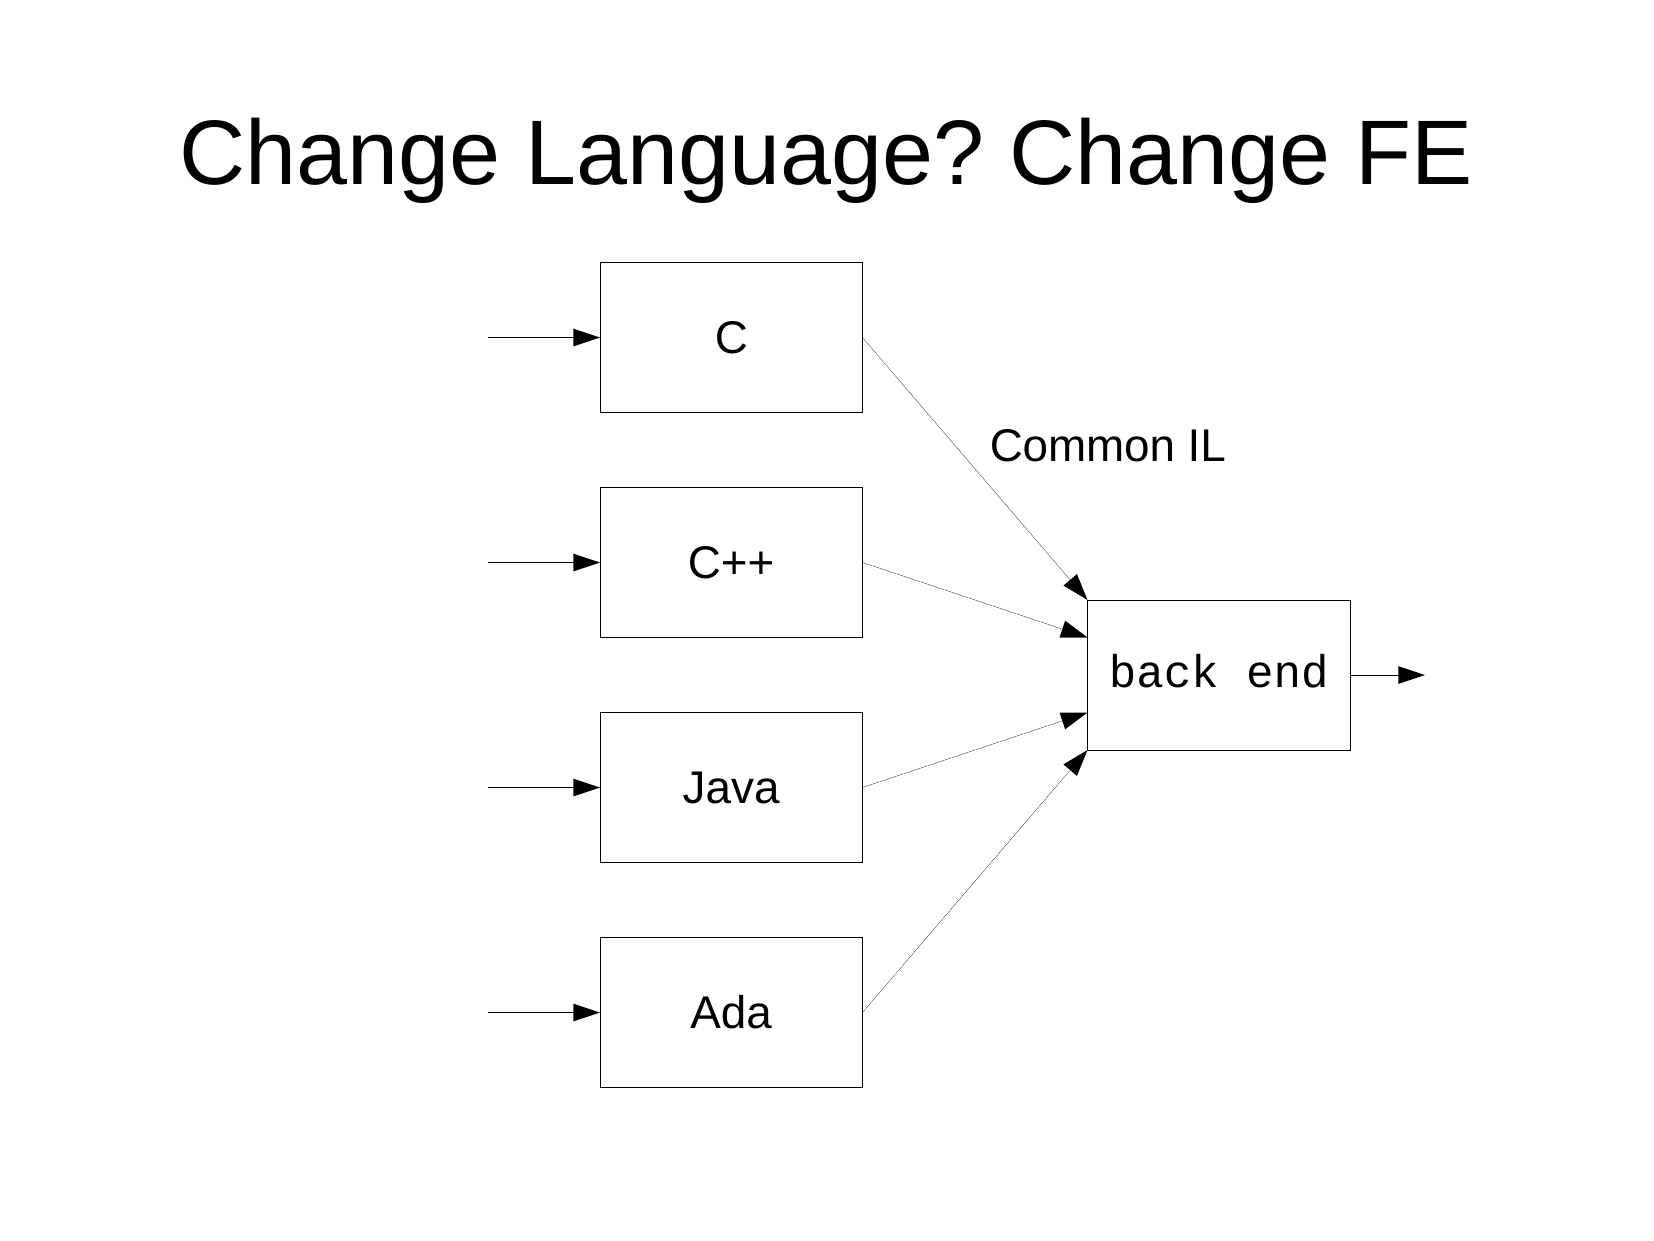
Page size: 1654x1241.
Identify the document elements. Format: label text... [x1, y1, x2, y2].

text_box C [600, 262, 863, 413]
text_box Common IL [975, 412, 1242, 479]
title Change Language? Change FE [82, 56, 1571, 250]
text_box C++ [600, 487, 863, 638]
text_box Ada [600, 937, 863, 1088]
text_box Java [600, 712, 863, 863]
text_box back end [1087, 600, 1351, 751]
